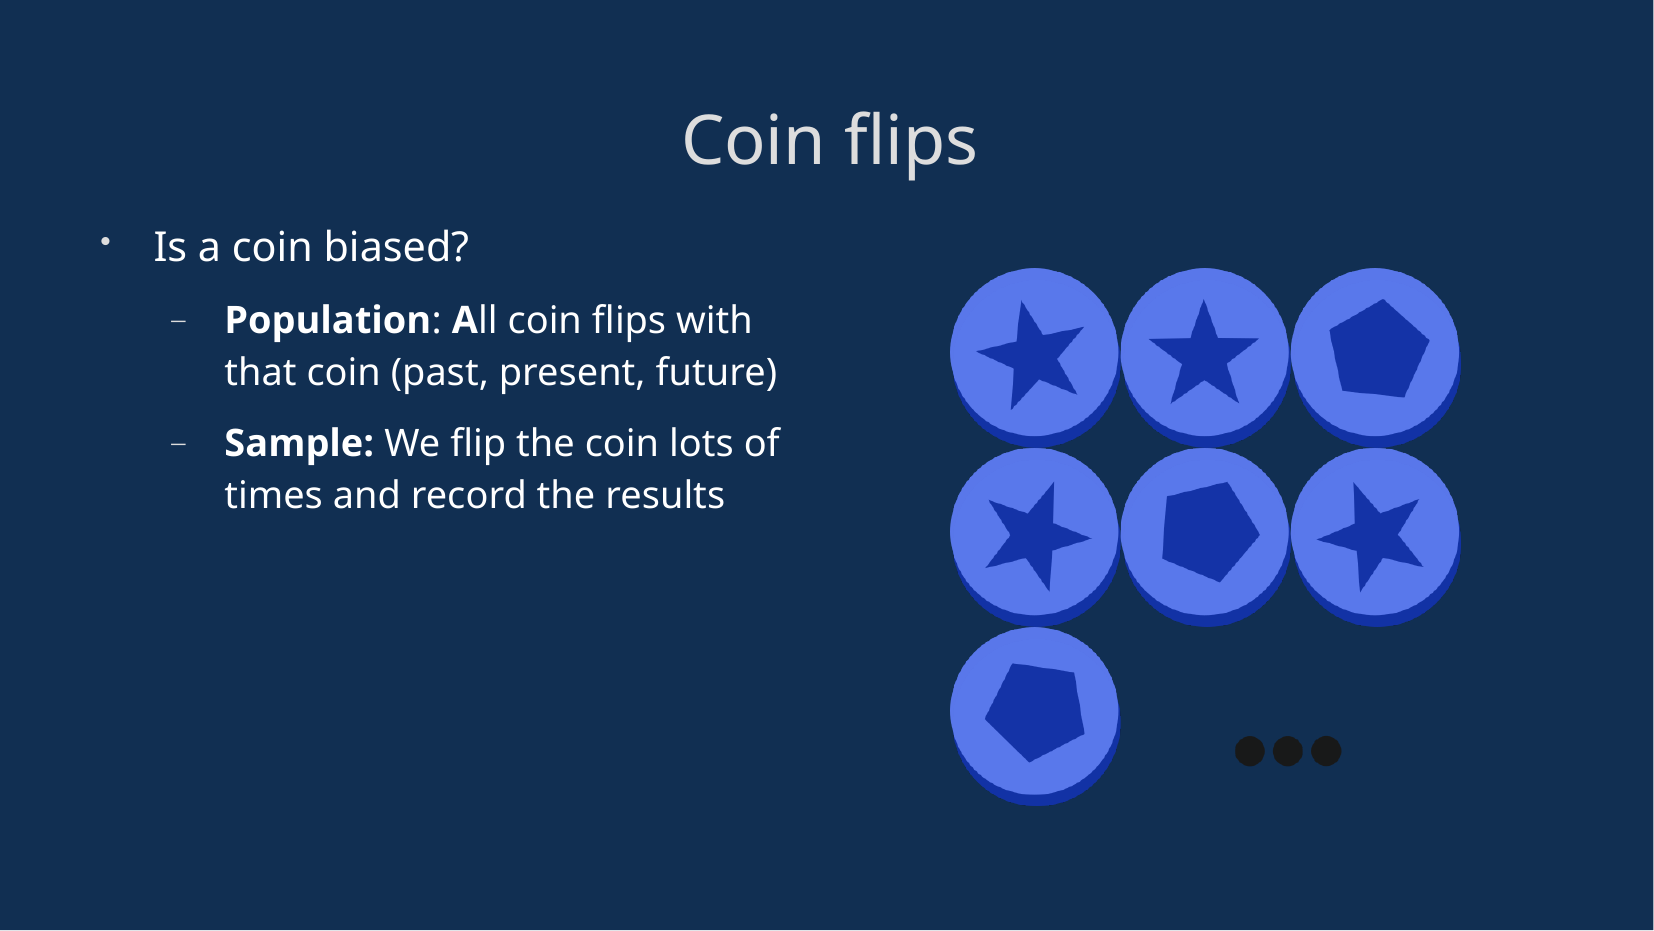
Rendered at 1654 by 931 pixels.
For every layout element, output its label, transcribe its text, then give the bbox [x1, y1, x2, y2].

list Is a coin biased? Population: All coin flips with that coin (past, present, future) Sample: We flip the coin lots of times and record the results [82, 217, 809, 758]
picture [950, 268, 1461, 806]
title Coin flips [97, 56, 1563, 220]
